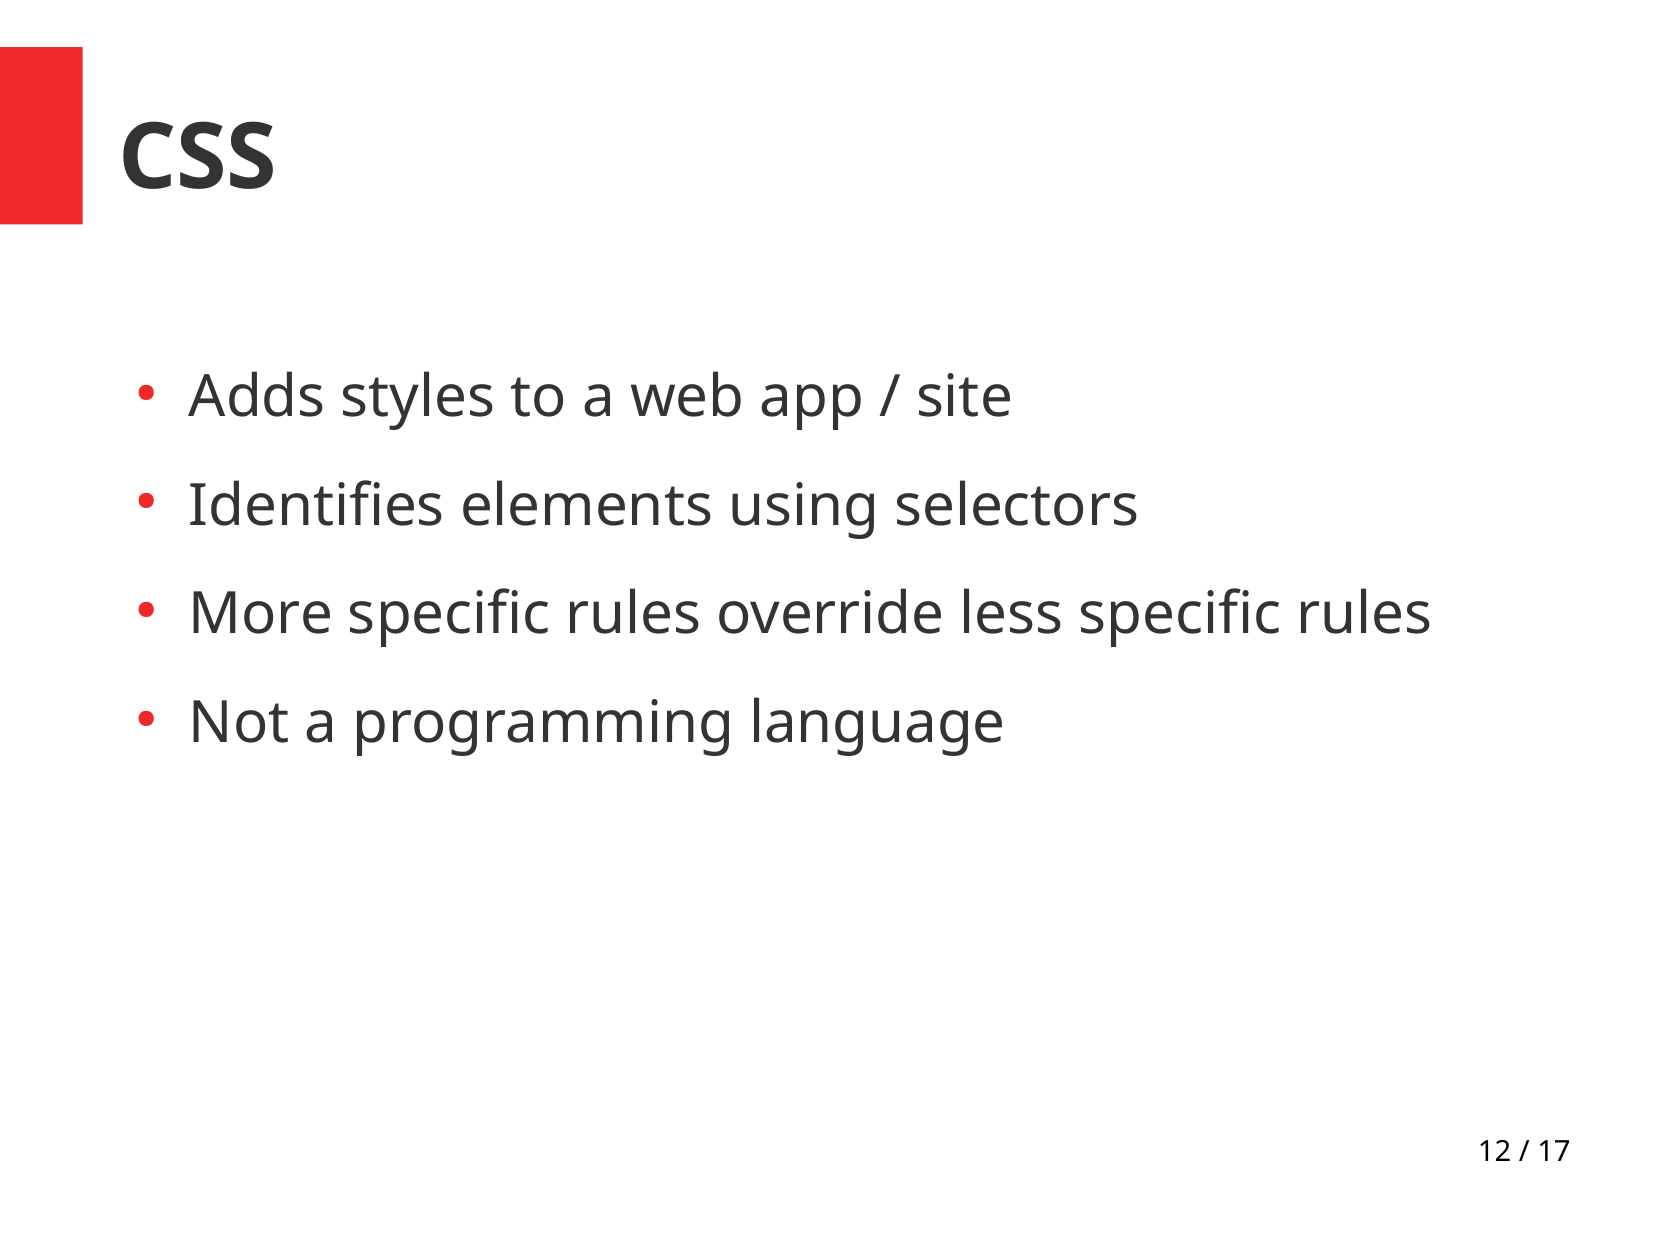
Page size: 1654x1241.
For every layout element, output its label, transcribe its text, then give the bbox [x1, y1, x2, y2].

list Adds styles to a web app / site Identifies elements using selectors More specific rules override less specific rules Not a programming language [118, 354, 1536, 1074]
title CSS [118, 49, 1571, 257]
